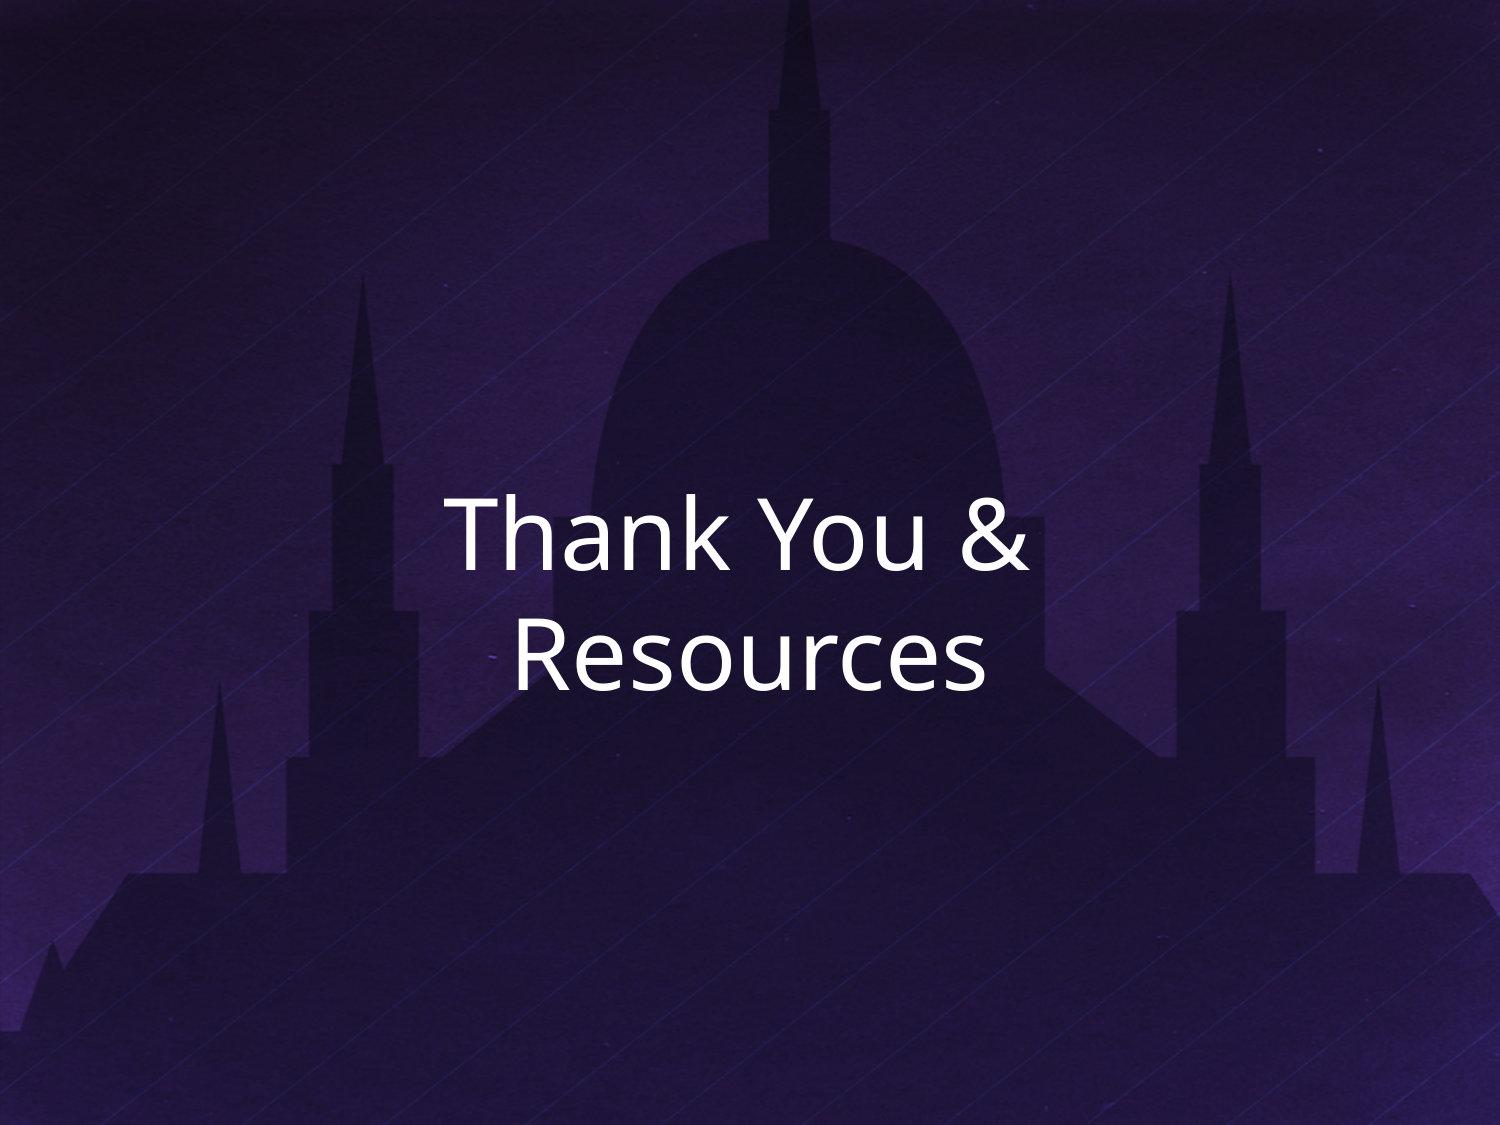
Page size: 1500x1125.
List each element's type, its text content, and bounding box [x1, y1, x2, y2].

title Thank You & Resources [112, 470, 1388, 712]
picture [0, 0, 1500, 1125]
